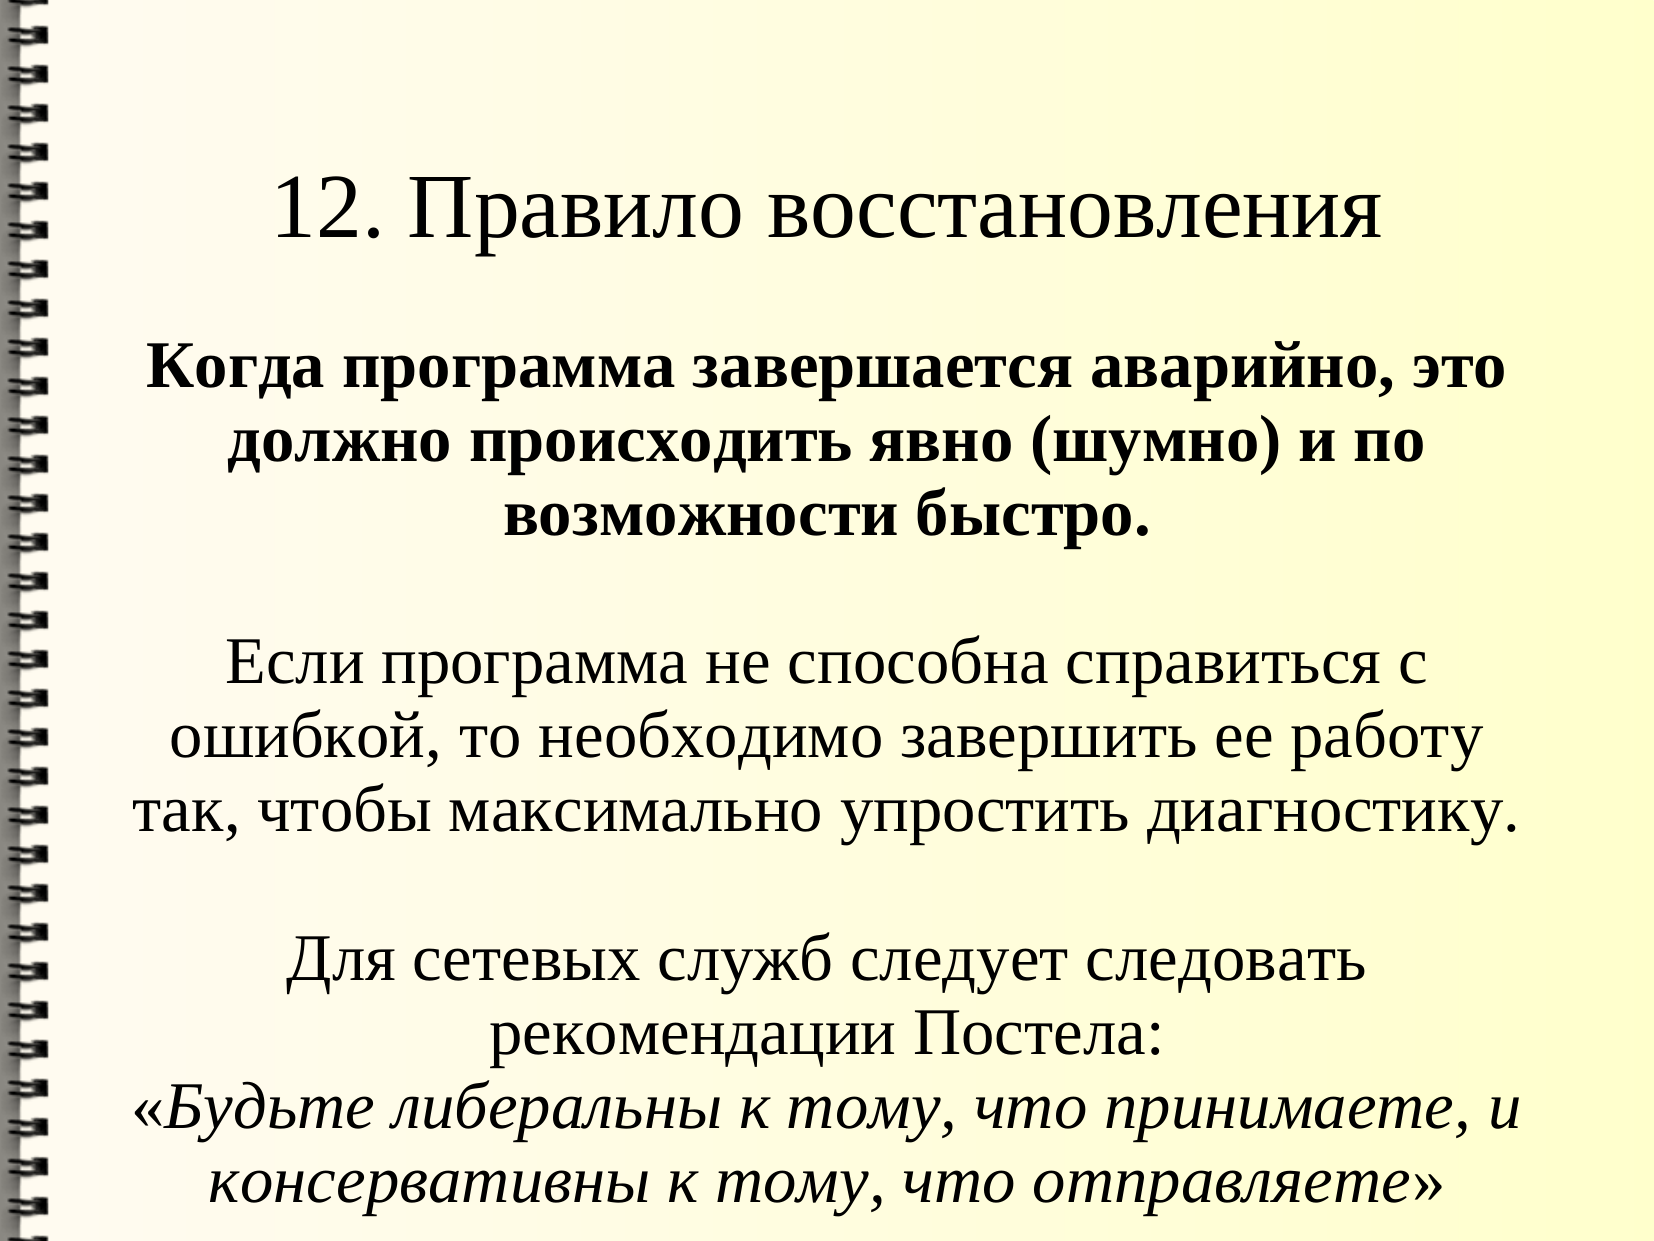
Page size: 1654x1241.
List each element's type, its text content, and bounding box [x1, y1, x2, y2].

subtitle Когда программа завершается аварийно, это должно происходить явно (шумно) и по возможности быстро. Если программа не способна справиться с ошибкой, то необходимо завершить ее работу так, чтобы максимально упростить диагностику. Для сетевых служб следует следовать рекомендации Постела: «Будьте либеральны к тому, что принимаете, и консервативны к тому, что отправляете» [121, 327, 1534, 1217]
title 12. Правило восстановления [121, 102, 1534, 311]
picture [0, 0, 1654, 1241]
